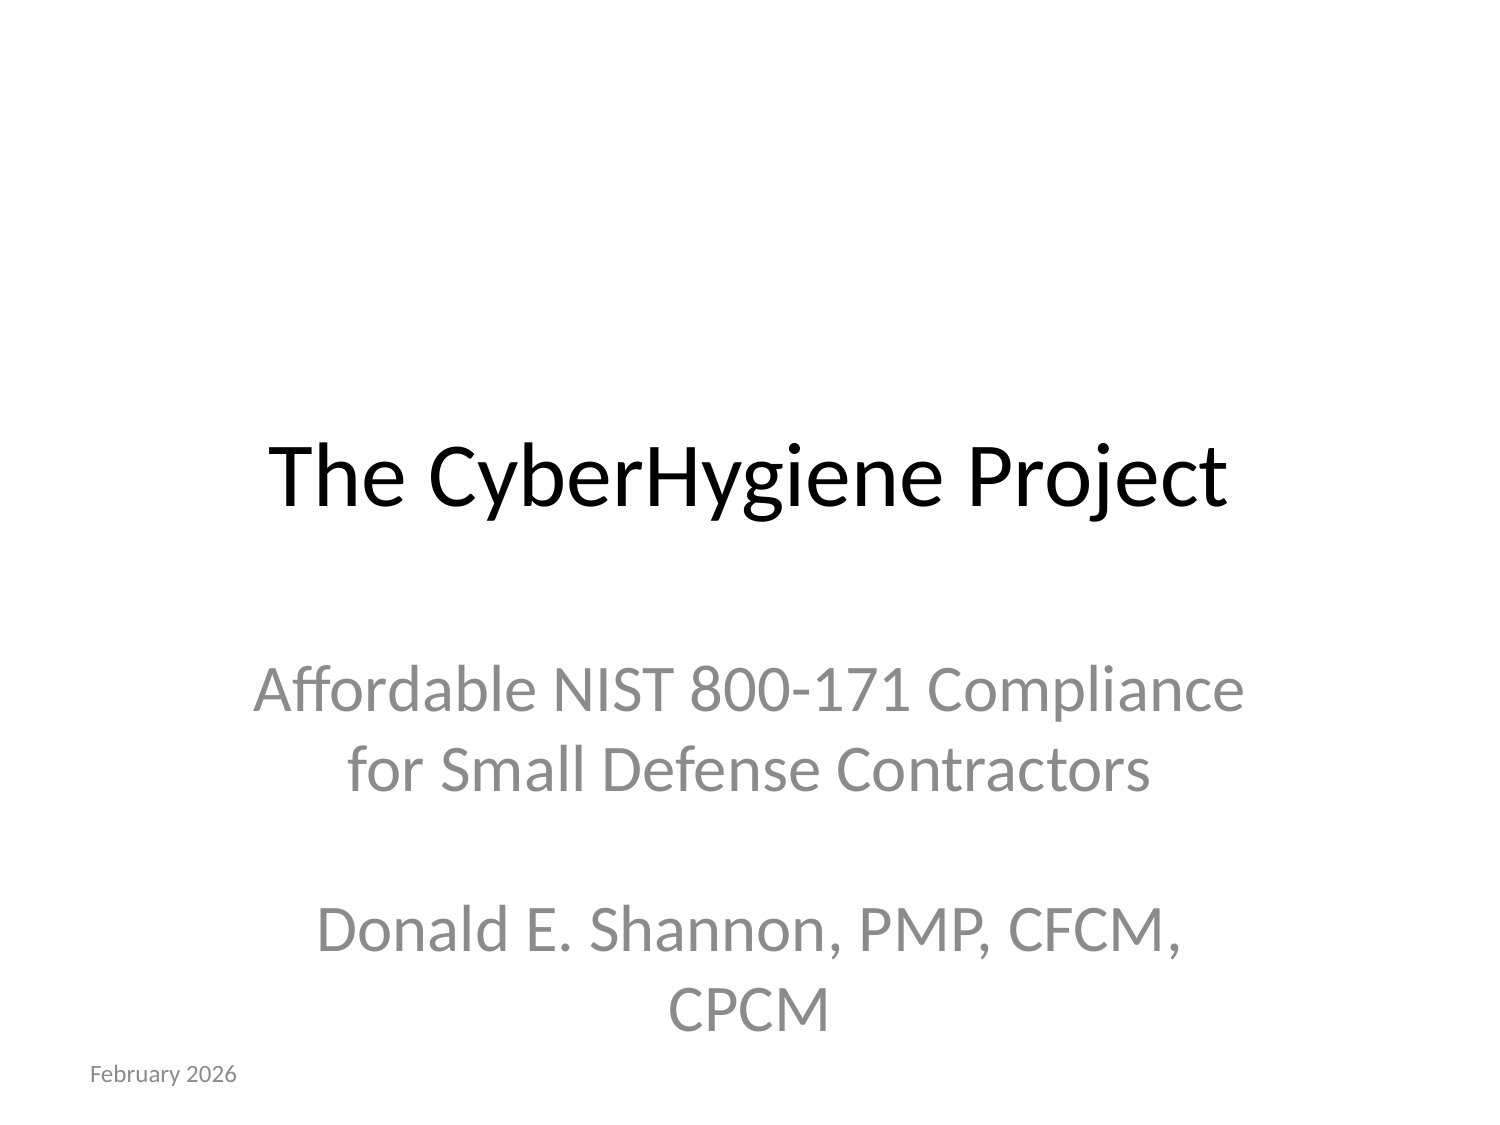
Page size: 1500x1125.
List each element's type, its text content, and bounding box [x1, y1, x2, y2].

subtitle Affordable NIST 800-171 Compliance for Small Defense Contractors Donald E. Shannon, PMP, CFCM, CPCM [225, 637, 1275, 925]
title The CyberHygiene Project [112, 349, 1388, 591]
slide_number February 2026 [75, 1042, 425, 1103]
